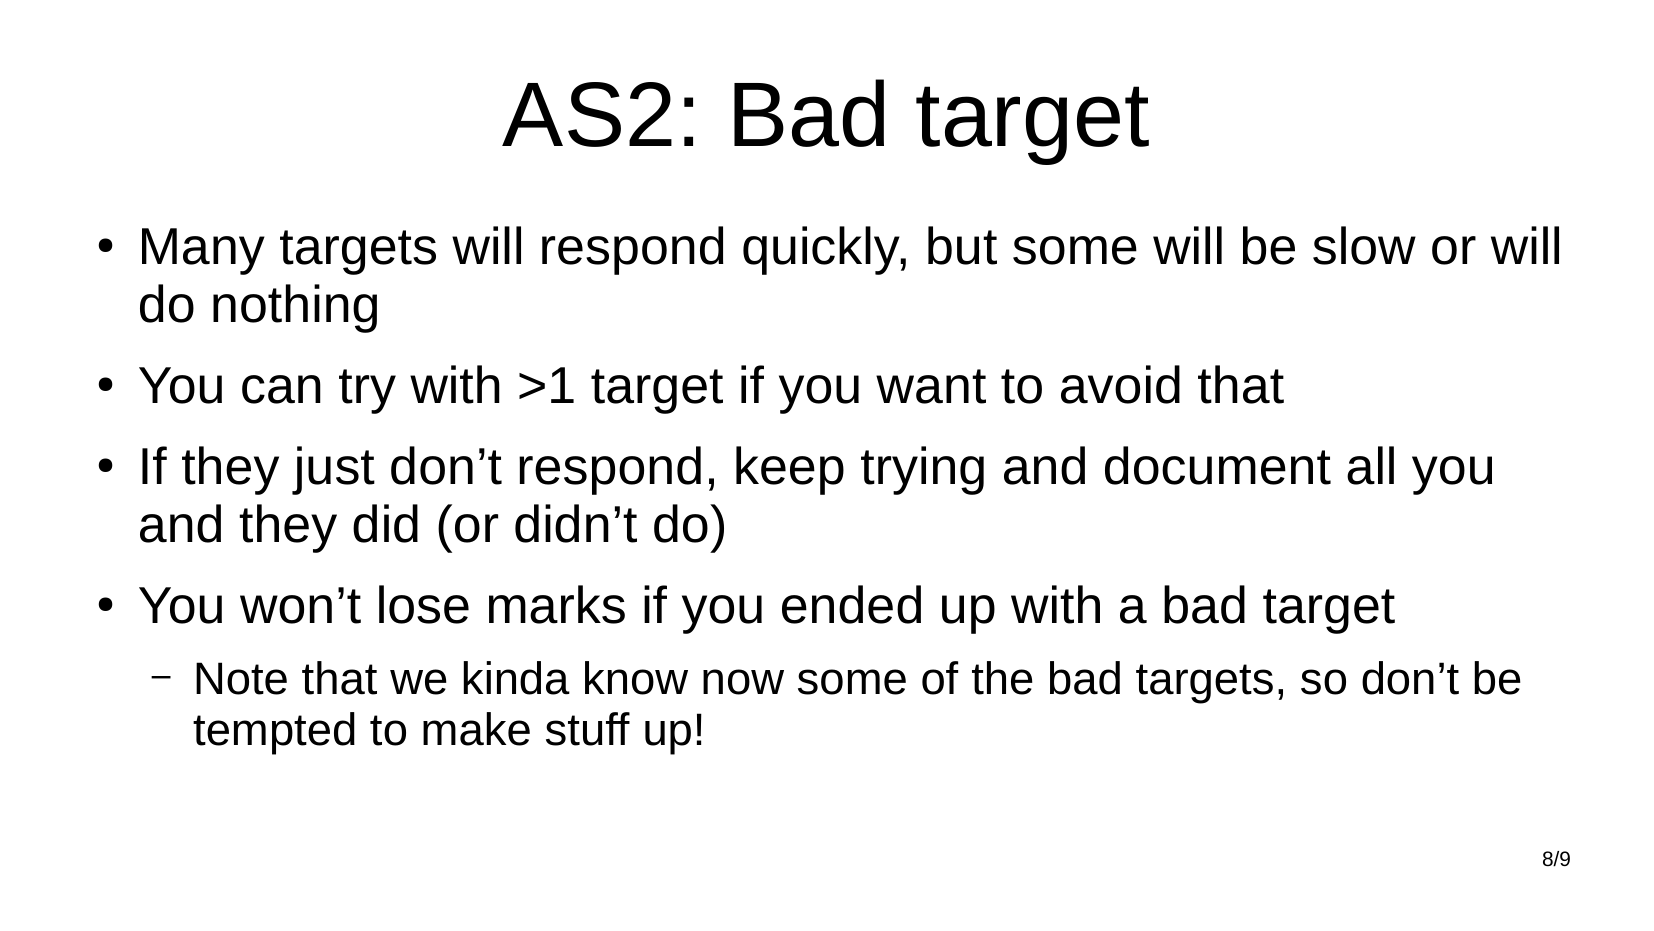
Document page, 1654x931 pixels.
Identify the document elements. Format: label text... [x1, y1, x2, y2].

list Many targets will respond quickly, but some will be slow or will do nothing You can try with >1 target if you want to avoid that If they just don’t respond, keep trying and document all you and they did (or didn’t do) You won’t lose marks if you ended up with a bad target Note that we kinda know now some of the bad targets, so don’t be tempted to make stuff up! [82, 217, 1571, 758]
title AS2: Bad target [82, 37, 1571, 193]
